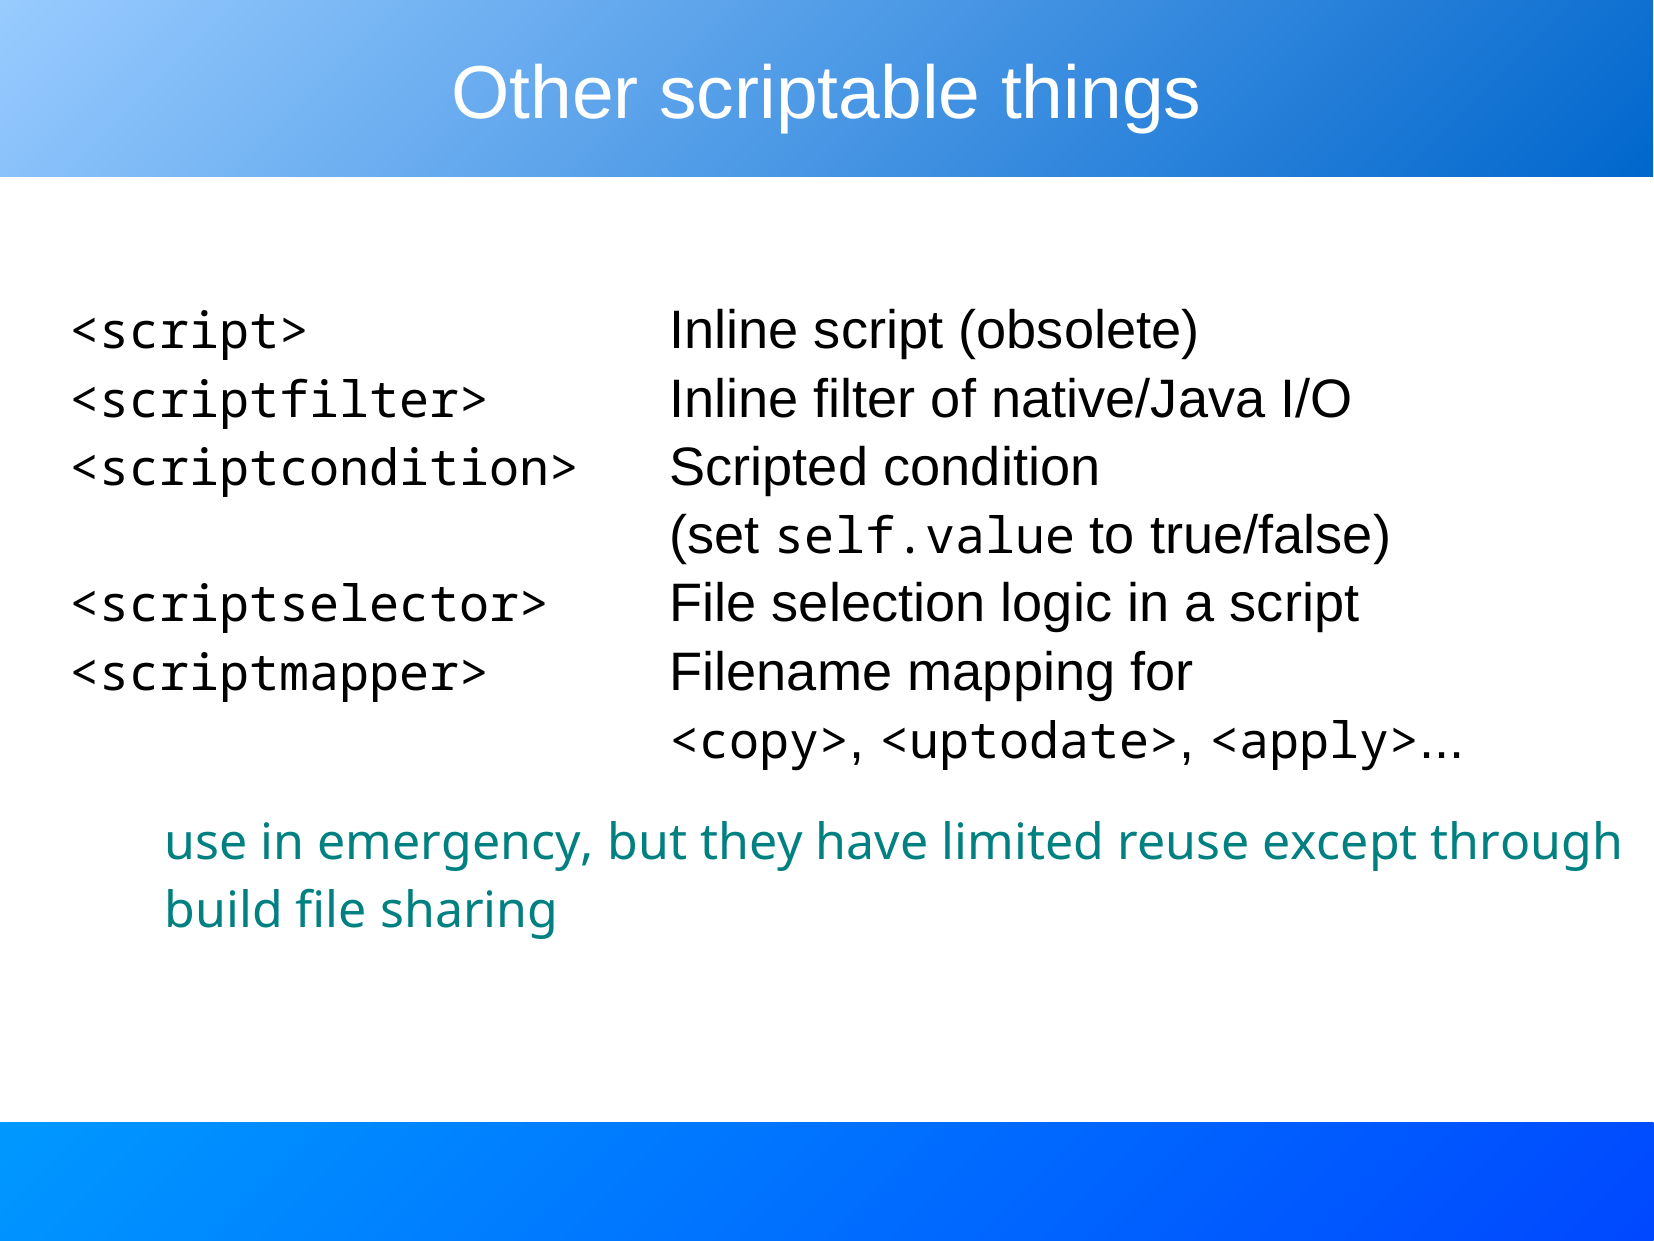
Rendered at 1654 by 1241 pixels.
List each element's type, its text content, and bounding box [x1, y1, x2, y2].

text_box <script> Inline script (obsolete) <scriptfilter> Inline filter of native/Java I/O <scriptcondition> Scripted condition (set self.value to true/false) <scriptselector> File selection logic in a script <scriptmapper> Filename mapping for <copy>, <uptodate>, <apply>... [54, 287, 1610, 727]
title Other scriptable things [82, 22, 1571, 163]
text_box use in emergency, but they have limited reuse except through build file sharing [149, 798, 1453, 933]
